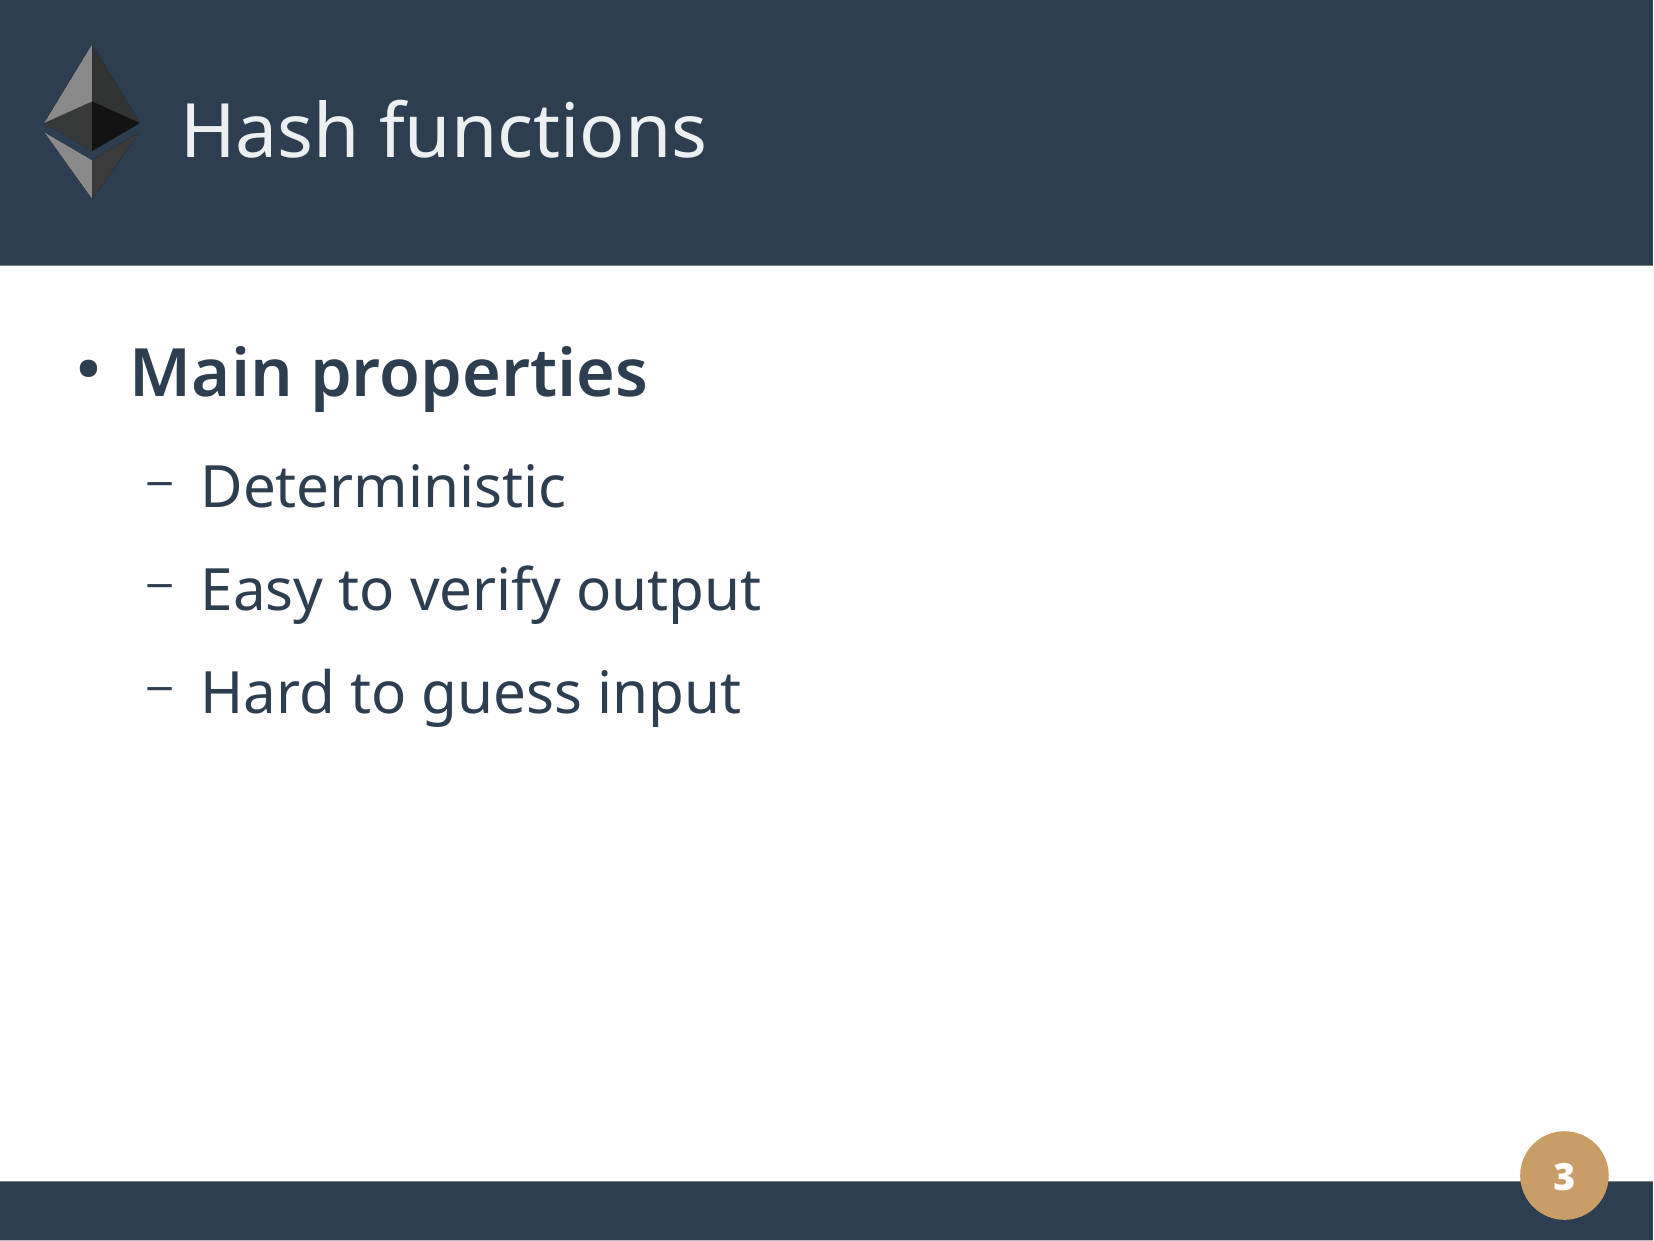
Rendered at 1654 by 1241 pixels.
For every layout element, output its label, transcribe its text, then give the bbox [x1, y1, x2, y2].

list Main properties Deterministic Easy to verify output Hard to guess input [58, 324, 1594, 1152]
title Hash functions [179, 49, 1594, 207]
picture [44, 44, 140, 199]
